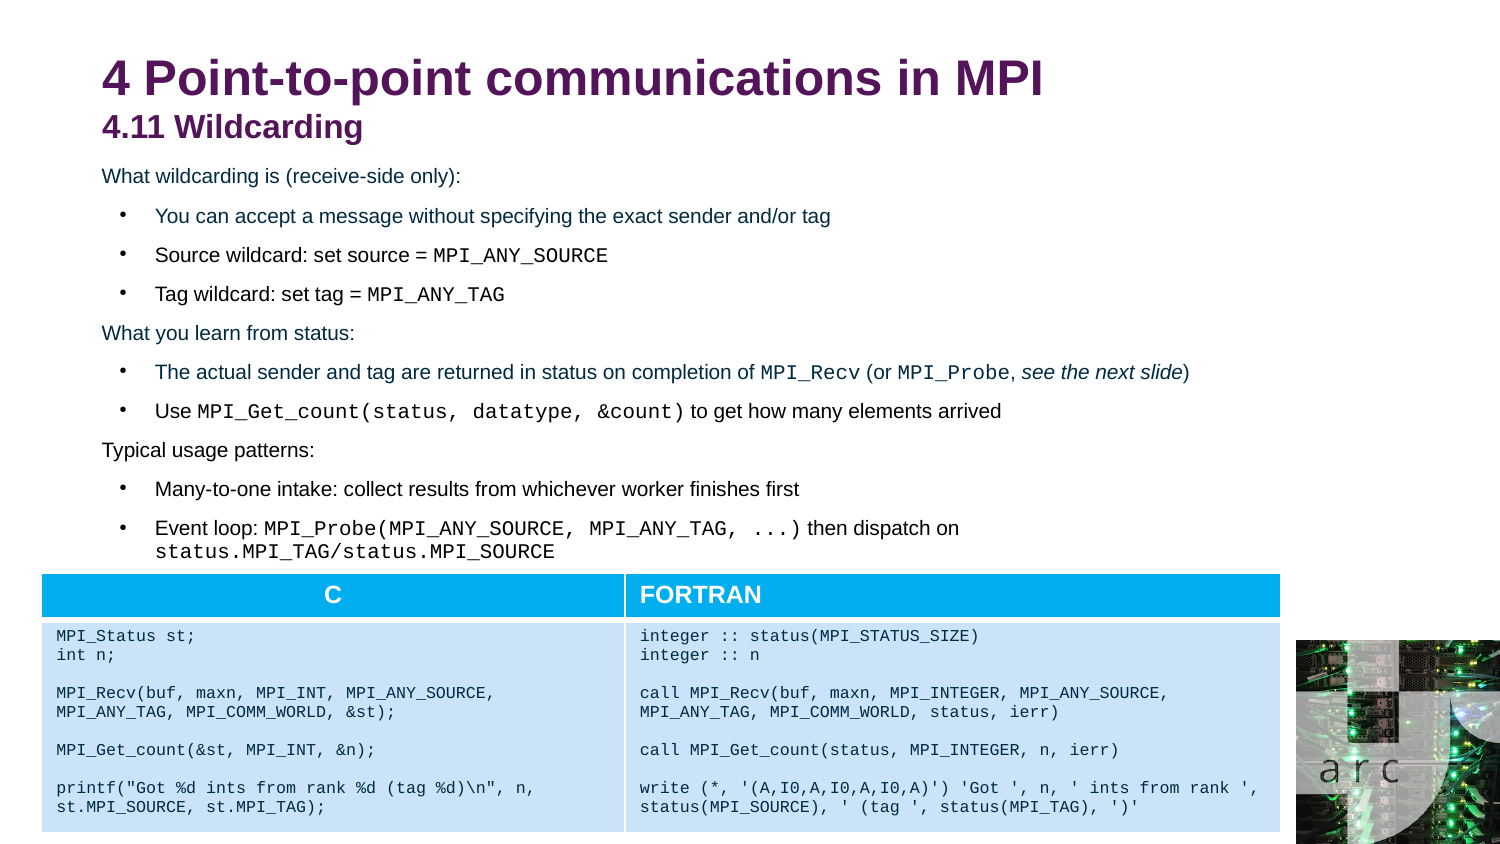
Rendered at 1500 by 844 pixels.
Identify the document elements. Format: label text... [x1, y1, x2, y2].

table_cell MPI_Status st; int n; MPI_Recv(buf, maxn, MPI_INT, MPI_ANY_SOURCE, MPI_ANY_TAG, MPI_COMM_WORLD, &st); MPI_Get_count(&st, MPI_INT, &n); printf("Got %d ints from rank %d (tag %d)\n", n, st.MPI_SOURCE, st.MPI_TAG); [42, 623, 624, 832]
table_cell integer :: status(MPI_STATUS_SIZE) integer :: n call MPI_Recv(buf, maxn, MPI_INTEGER, MPI_ANY_SOURCE, MPI_ANY_TAG, MPI_COMM_WORLD, status, ierr) call MPI_Get_count(status, MPI_INTEGER, n, ierr) write (*, '(A,I0,A,I0,A,I0,A)') 'Got ', n, ' ints from rank ', status(MPI_SOURCE), ' (tag ', status(MPI_TAG), ')' [626, 623, 1280, 832]
table_header C [42, 574, 624, 617]
list What wildcarding is (receive-side only): You can accept a message without specifying the exact sender and/or tag Source wildcard: set source = MPI_ANY_SOURCE Tag wildcard: set tag = MPI_ANY_TAG What you learn from status: The actual sender and tag are returned in status on completion of MPI_Recv (or MPI_Probe, see the next slide) Use MPI_Get_count(status, datatype, &count) to get how many elements arrived Typical usage patterns: Many-to-one intake: collect results from whichever worker finishes first Event loop: MPI_Probe(MPI_ANY_SOURCE, MPI_ANY_TAG, ...) then dispatch on status.MPI_TAG/status.MPI_SOURCE [101, 166, 1215, 567]
picture [1296, 640, 1500, 844]
table_header FORTRAN [626, 574, 1280, 617]
title 4 Point-to-point communications in MPI 4.11 Wildcarding [101, 45, 1399, 154]
